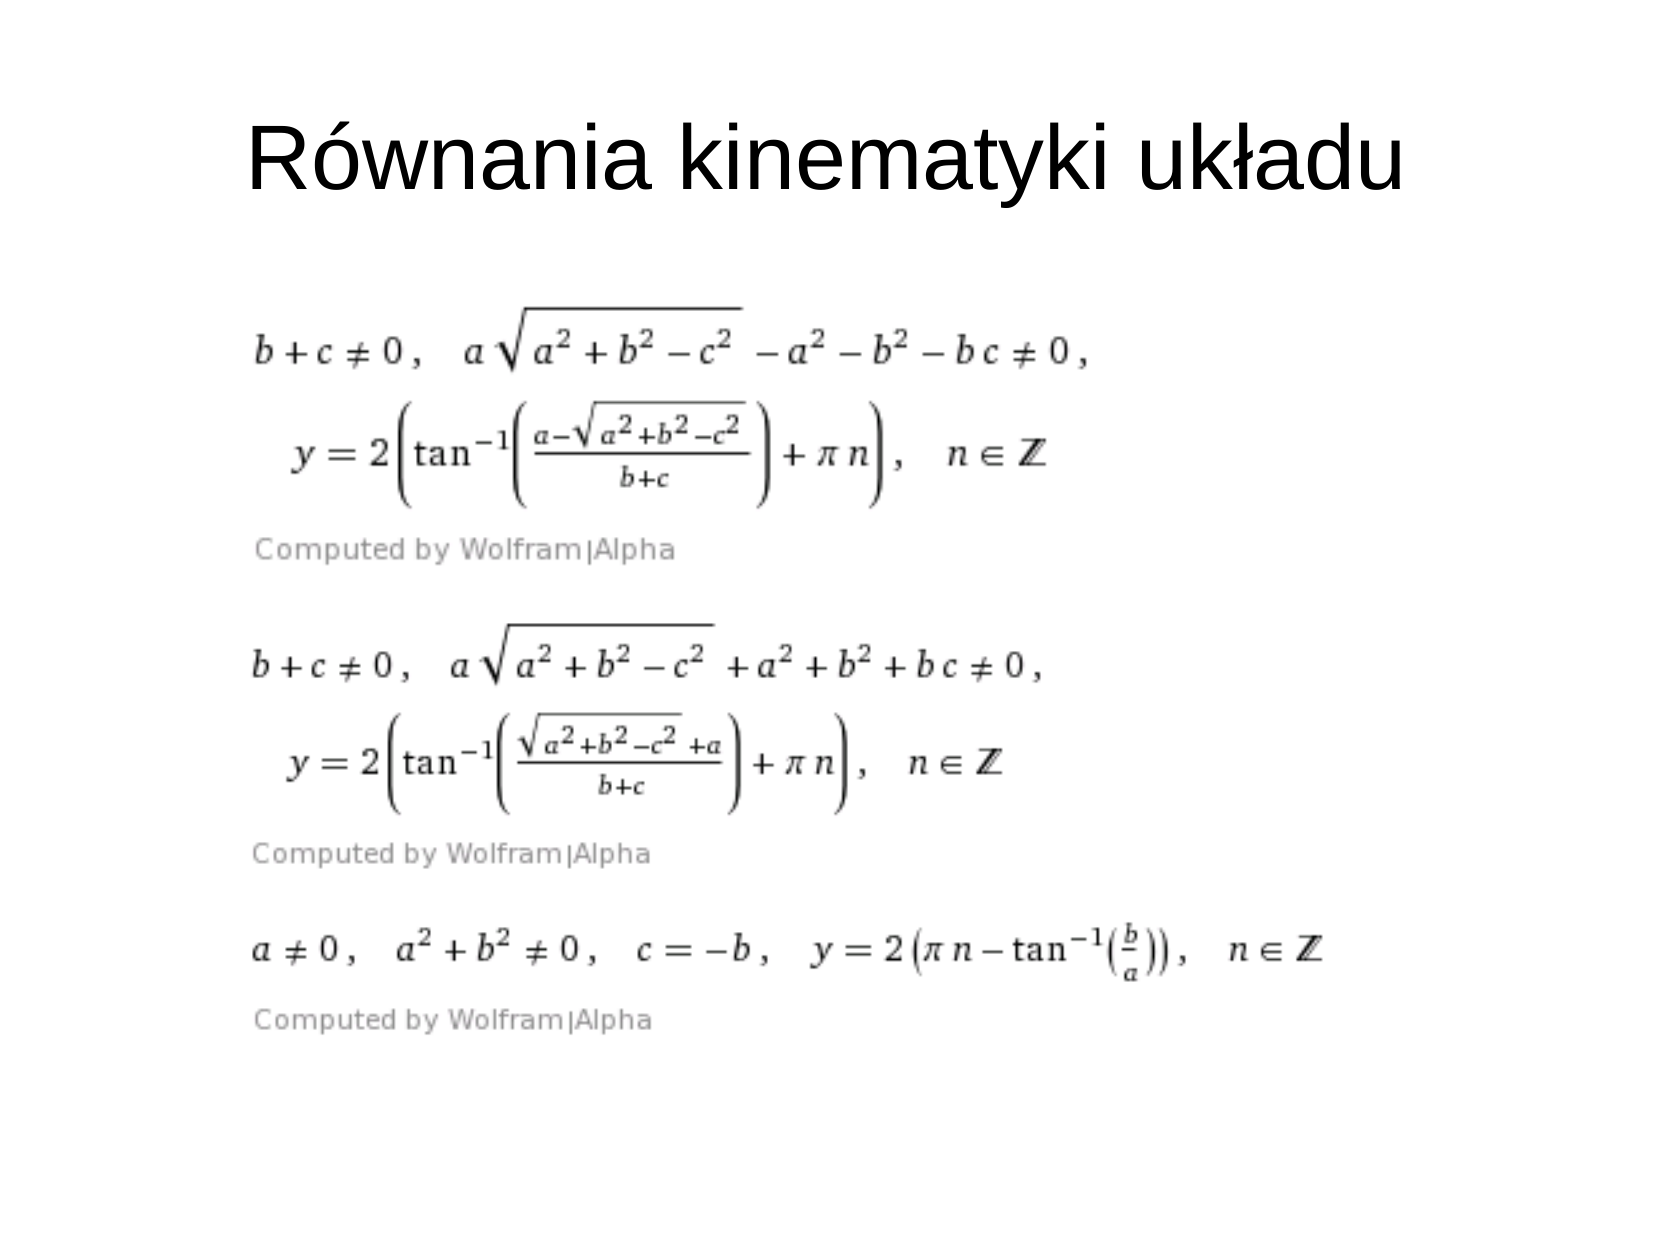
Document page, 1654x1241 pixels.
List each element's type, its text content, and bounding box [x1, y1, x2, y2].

title Równania kinematyki układu [82, 49, 1571, 257]
picture [201, 276, 1646, 1064]
